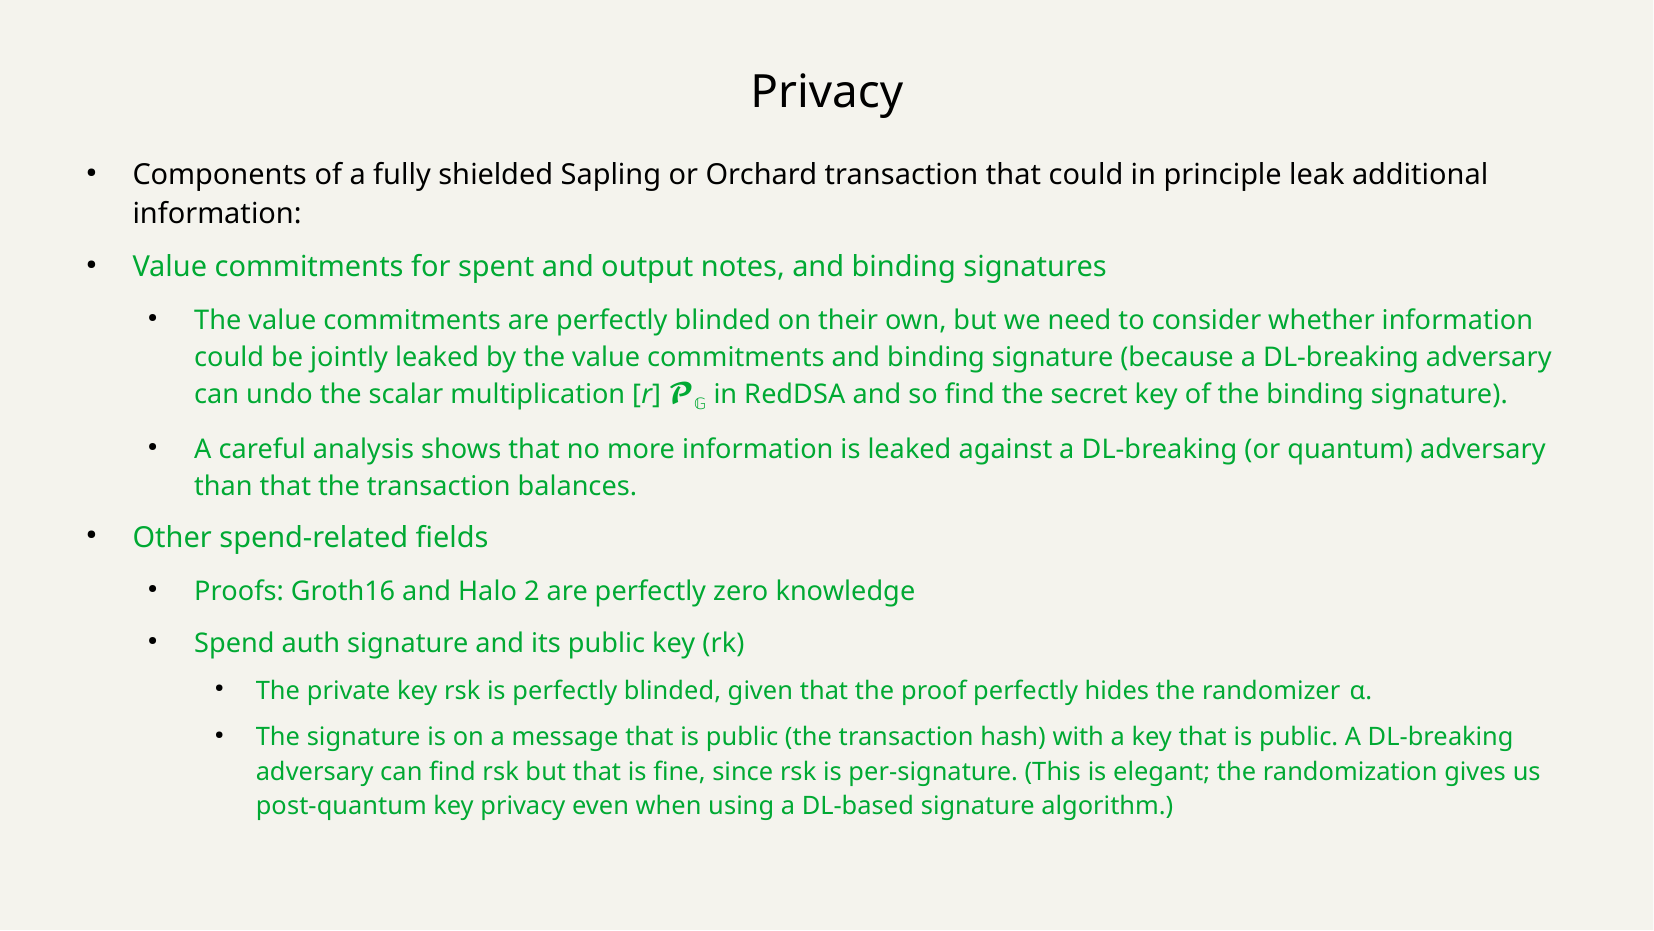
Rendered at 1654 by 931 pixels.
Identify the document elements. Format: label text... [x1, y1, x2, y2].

title Privacy [82, 57, 1571, 121]
list Components of a fully shielded Sapling or Orchard transaction that could in principle leak additional information: Value commitments for spent and output notes, and binding signatures The value commitments are perfectly blinded on their own, but we need to consider whether information could be jointly leaked by the value commitments and binding signature (because a DL-breaking adversary can undo the scalar multiplication [r] 𝓟𝔾 in RedDSA and so find the secret key of the binding signature). A careful analysis shows that no more information is leaked against a DL-breaking (or quantum) adversary than that the transaction balances. Other spend-related fields Proofs: Groth16 and Halo 2 are perfectly zero knowledge Spend auth signature and its public key (rk) The private key rsk is perfectly blinded, given that the proof perfectly hides the randomizer α. The signature is on a message that is public (the transaction hash) with a key that is public. A DL-breaking adversary can find rsk but that is fine, since rsk is per-signature. (This is elegant; the randomization gives us post-quantum key privacy even when using a DL-based signature algorithm.) [70, 153, 1571, 842]
